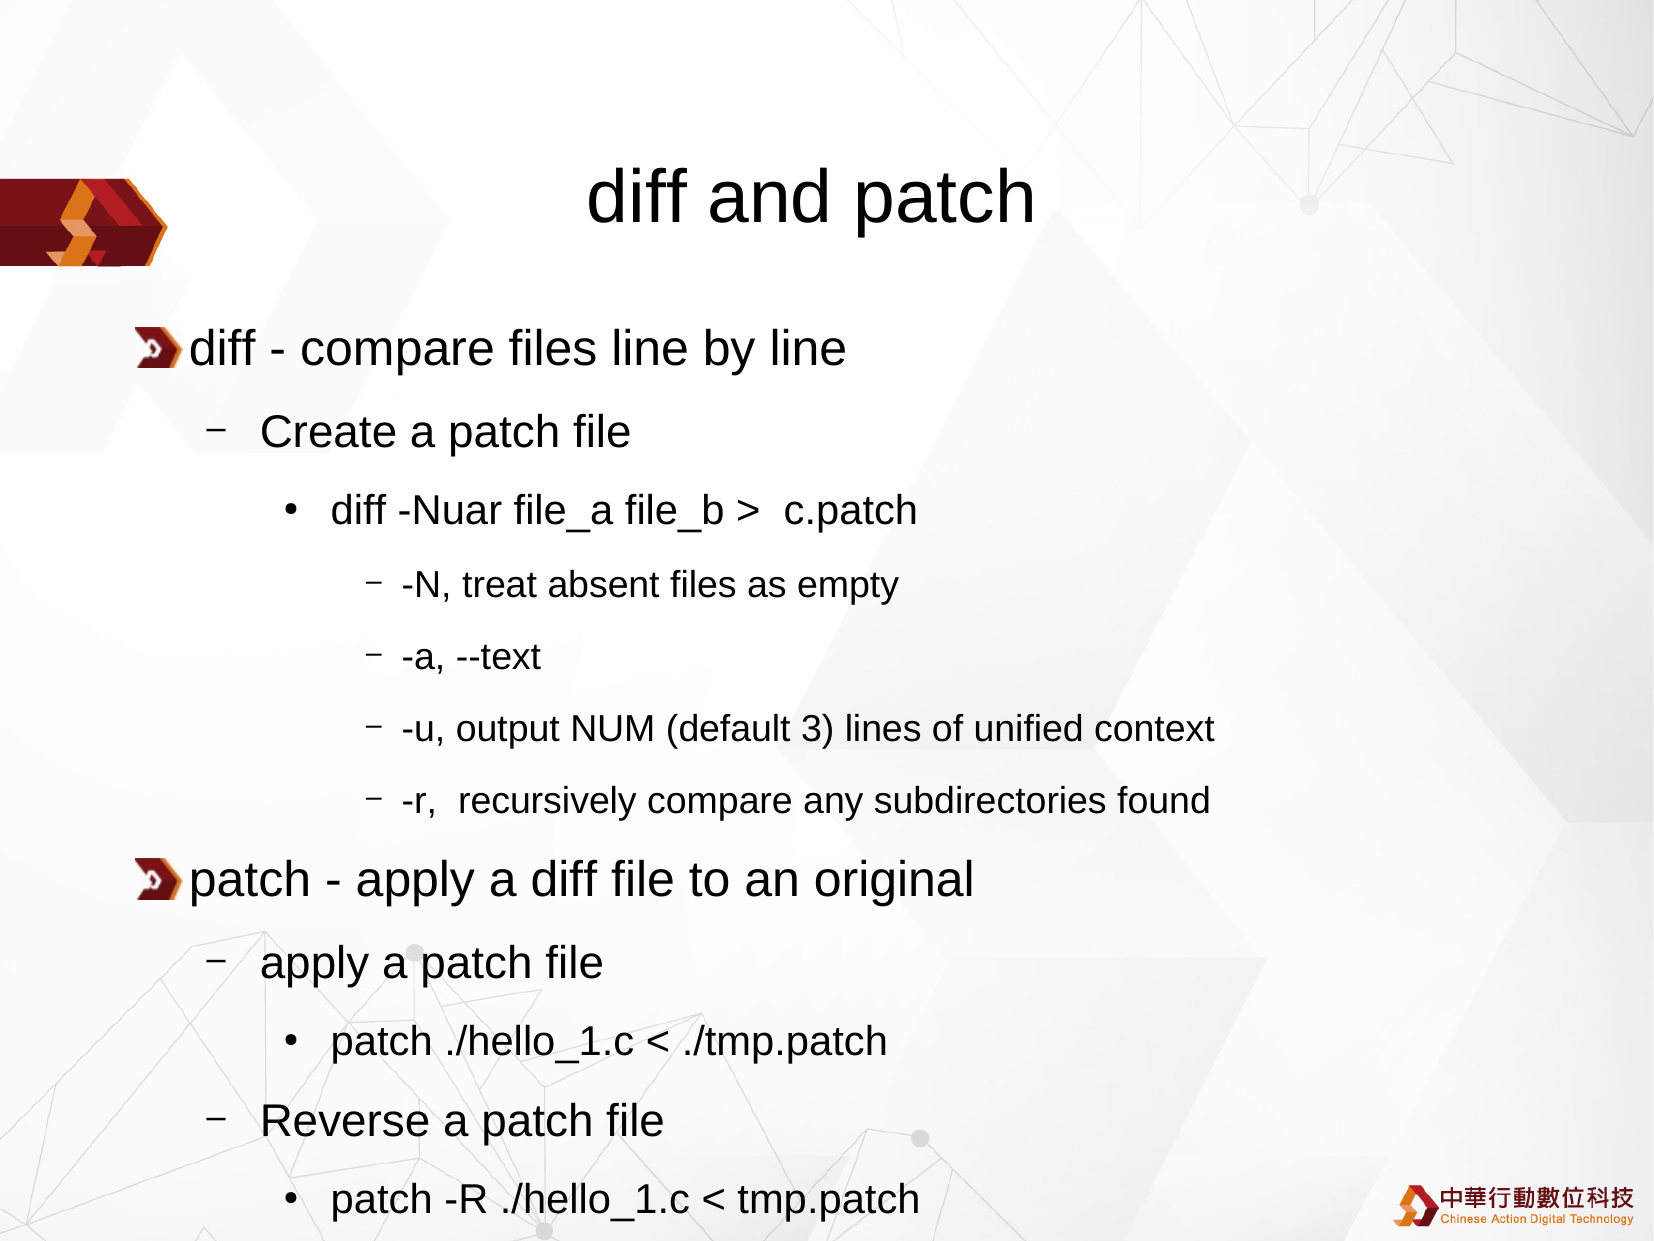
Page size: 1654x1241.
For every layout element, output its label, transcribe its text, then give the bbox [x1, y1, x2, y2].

picture [0, 0, 1654, 1241]
list diff - compare files line by line Create a patch file diff -Nuar file_a file_b > c.patch -N, treat absent files as empty -a, --text -u, output NUM (default 3) lines of unified context -r, recursively compare any subdirectories found patch - apply a diff file to an original apply a patch file patch ./hello_1.c < ./tmp.patch Reverse a patch file patch -R ./hello_1.c < tmp.patch [118, 319, 1571, 1231]
title diff and patch [118, 112, 1506, 281]
